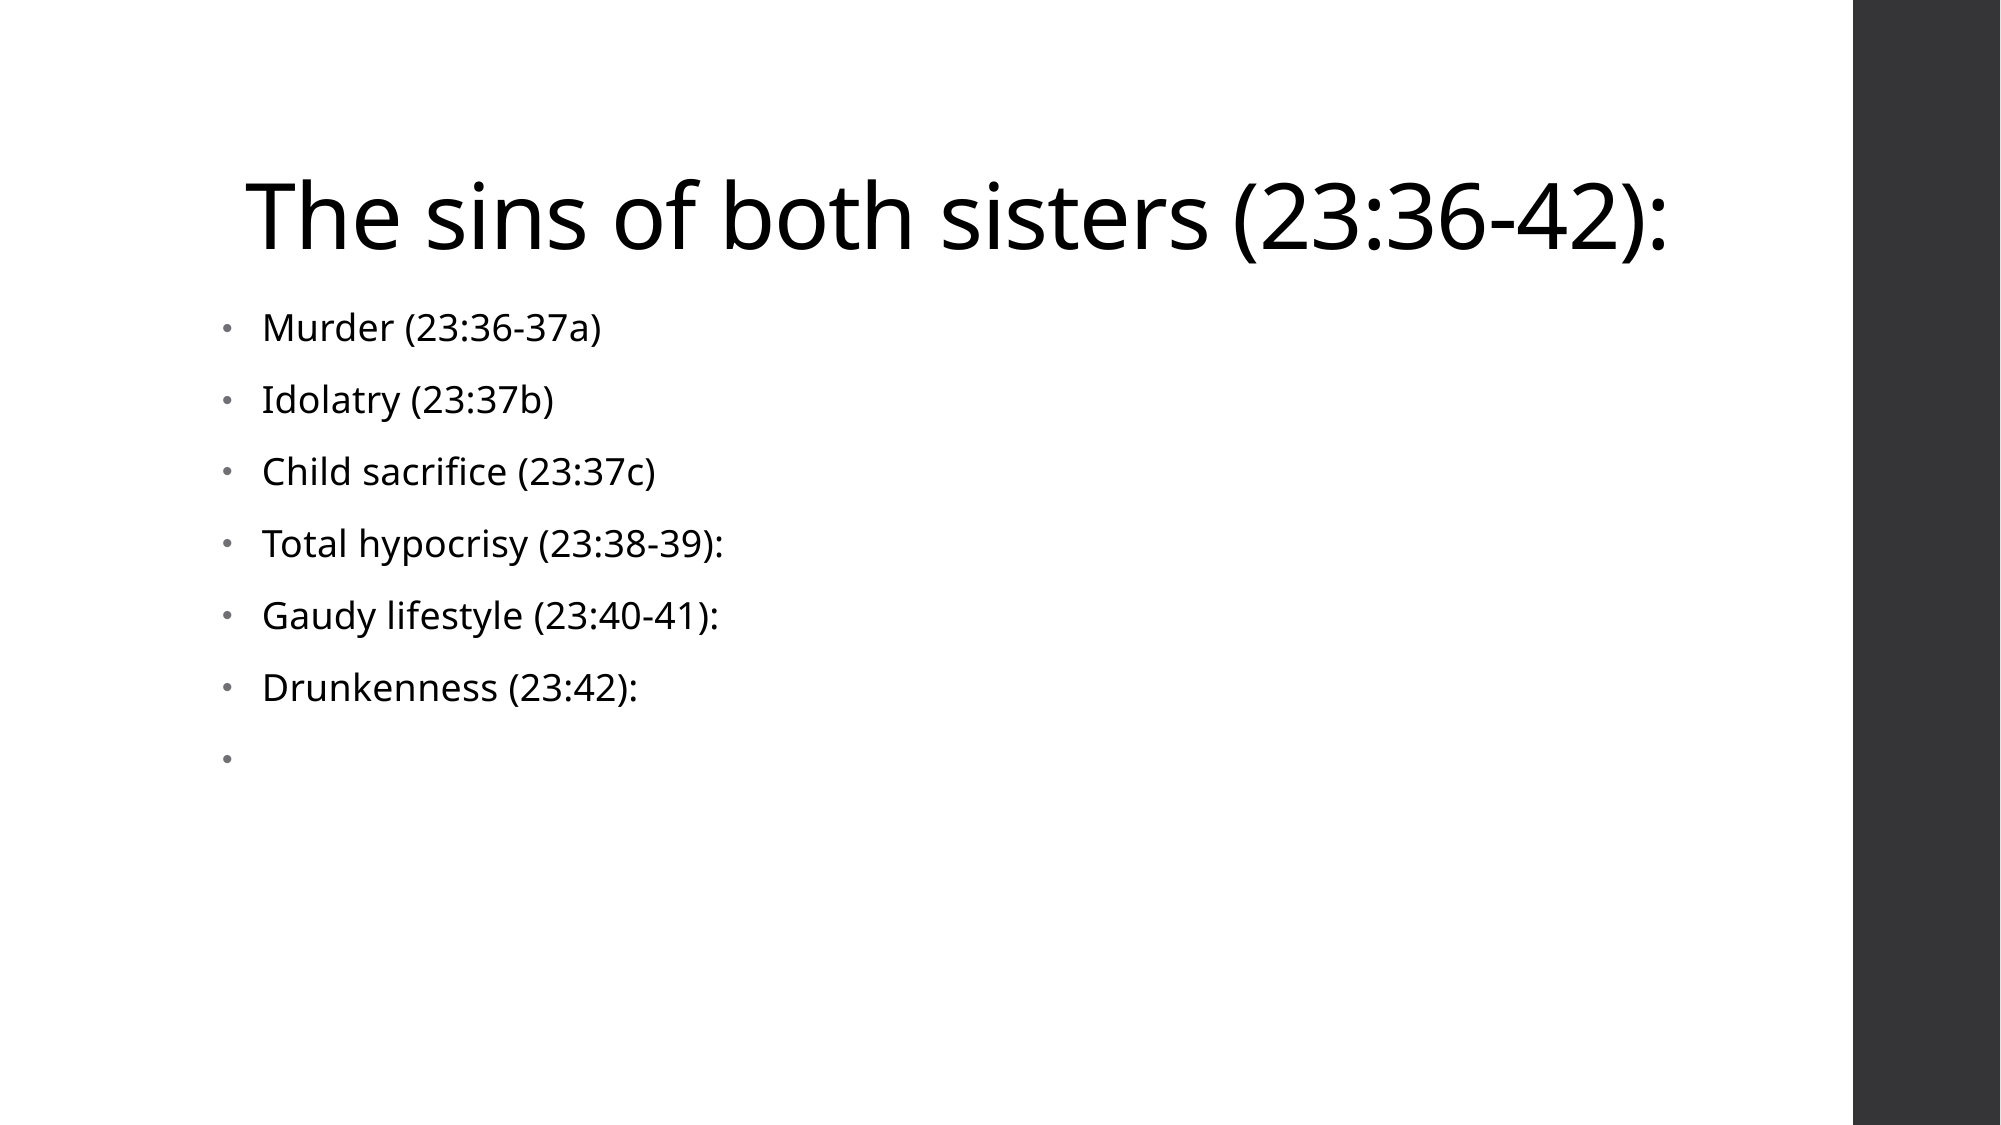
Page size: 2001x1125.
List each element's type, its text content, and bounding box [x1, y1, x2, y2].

title The sins of both sisters (23:36-42): [206, 60, 1797, 278]
list Murder (23:36-37a) Idolatry (23:37b) Child sacrifice (23:37c) Total hypocrisy (23:38-39): Gaudy lifestyle (23:40-41): Drunkenness (23:42): [206, 299, 1617, 1014]
